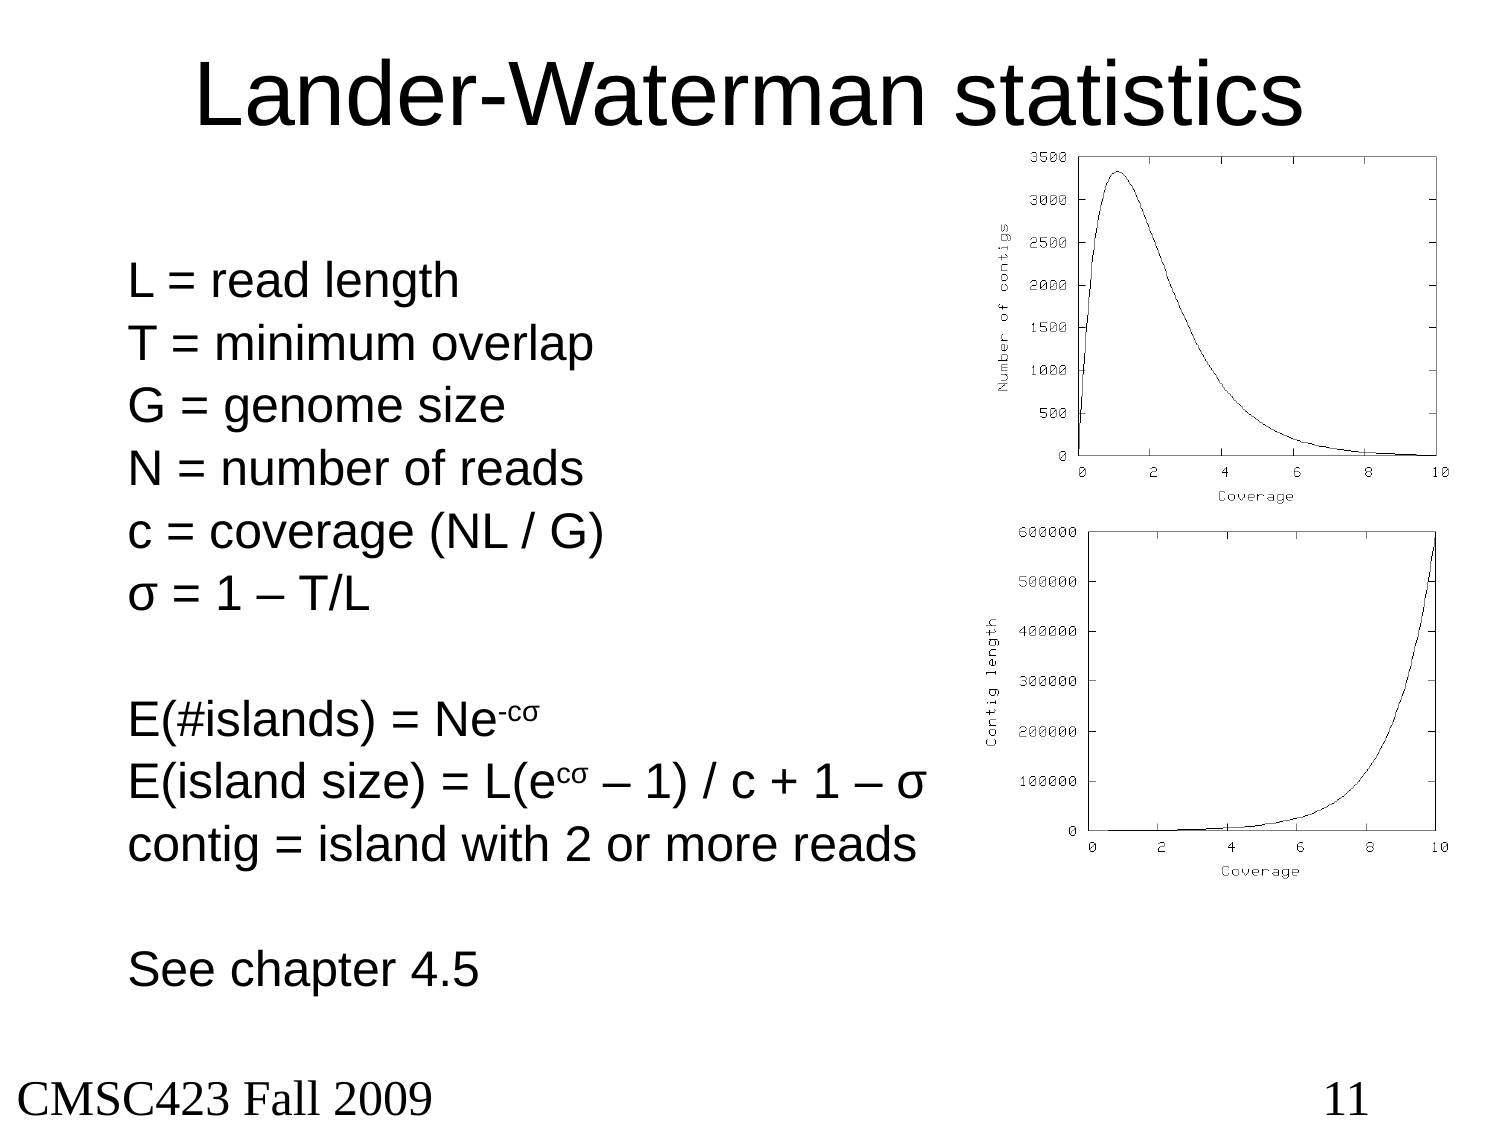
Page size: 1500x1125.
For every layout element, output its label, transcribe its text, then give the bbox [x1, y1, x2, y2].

picture [987, 137, 1463, 504]
title Lander-Waterman statistics [112, 0, 1388, 188]
picture [1388, 512, 1463, 879]
list L = read length T = minimum overlap G = genome size N = number of reads c = coverage (NL / G) σ = 1 – T/L E(#islands) = Ne-cσ E(island size) = L(ecσ – 1) / c + 1 – σ contig = island with 2 or more reads See chapter 4.5 [112, 249, 1388, 1010]
